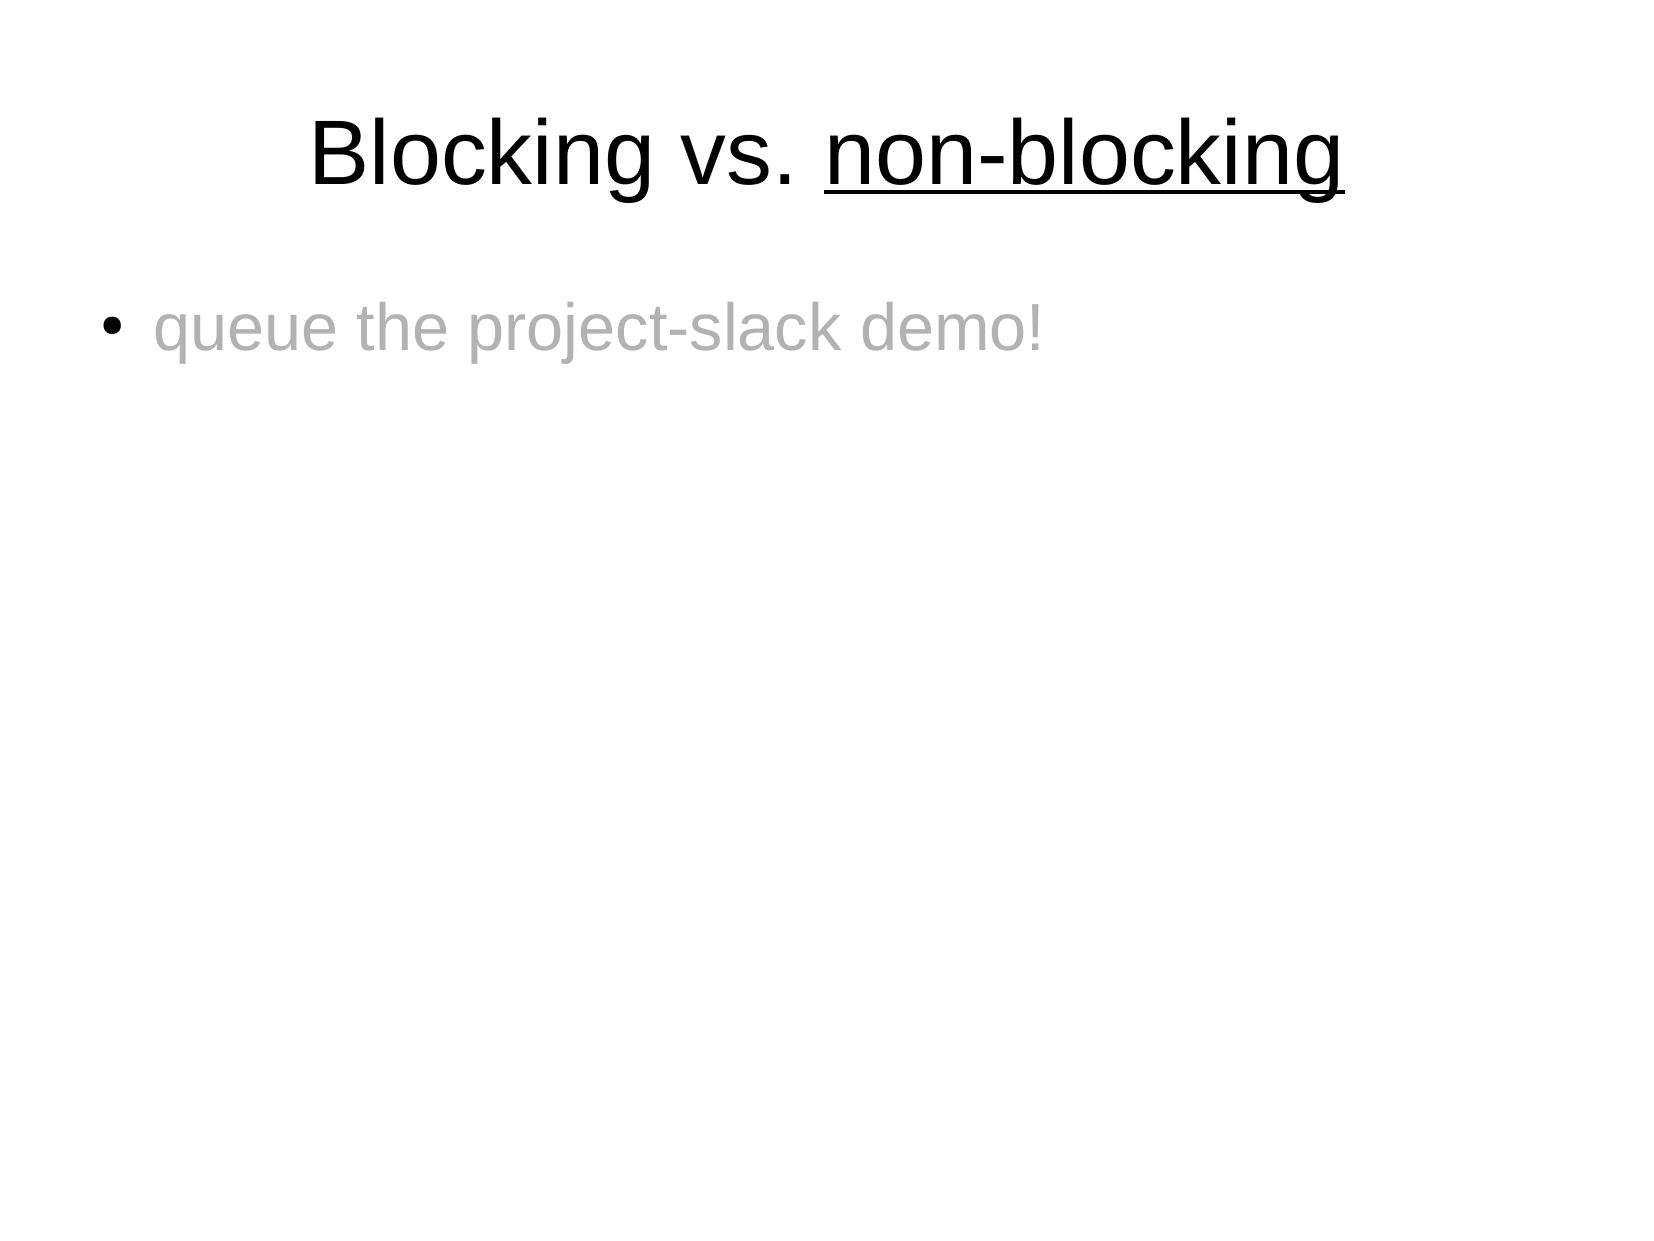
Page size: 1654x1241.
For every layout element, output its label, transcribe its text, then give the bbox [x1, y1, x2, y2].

list queue the project-slack demo! [82, 290, 1571, 1010]
title Blocking vs. non-blocking [82, 49, 1571, 257]
